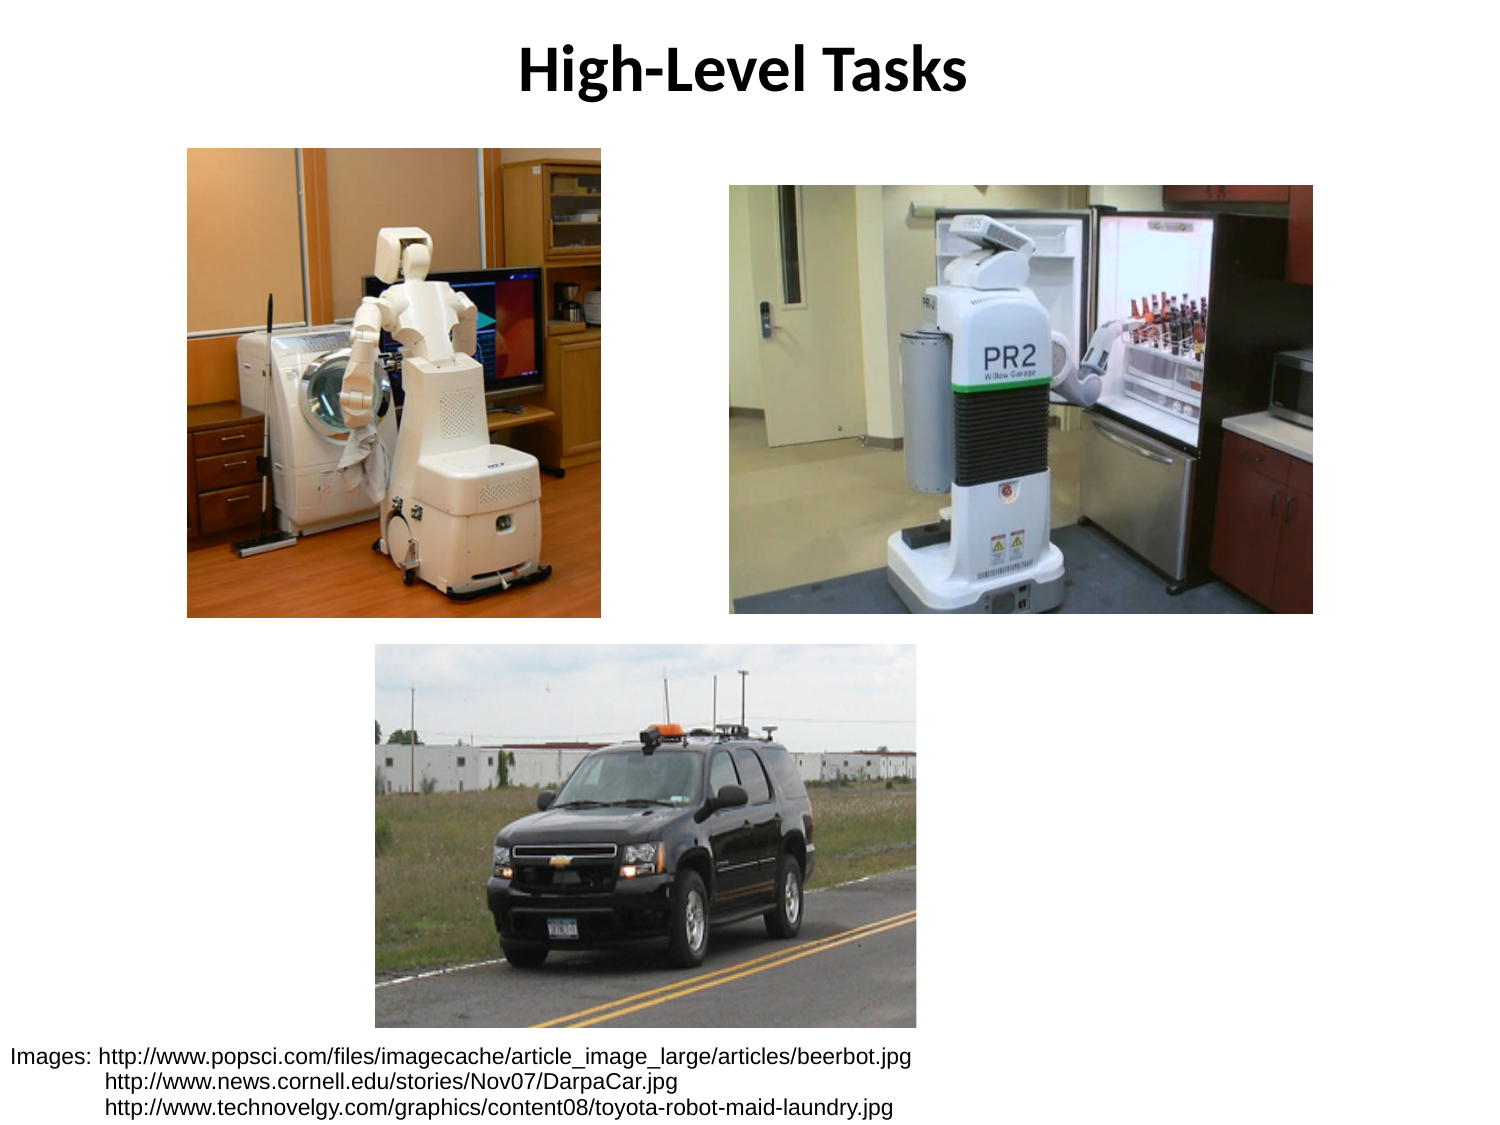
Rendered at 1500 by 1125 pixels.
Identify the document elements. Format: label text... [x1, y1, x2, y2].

picture [187, 148, 601, 619]
picture [375, 644, 917, 1028]
text_box Images: http://www.popsci.com/files/imagecache/article_image_large/articles/beerbot.jpg http://www.news.cornell.edu/stories/Nov07/DarpaCar.jpg http://www.technovelgy.com/graphics/content08/toyota-robot-maid-laundry.jpg [0, 1036, 1011, 1125]
picture [729, 185, 1313, 614]
text_box High-Level Tasks [504, 17, 984, 113]
